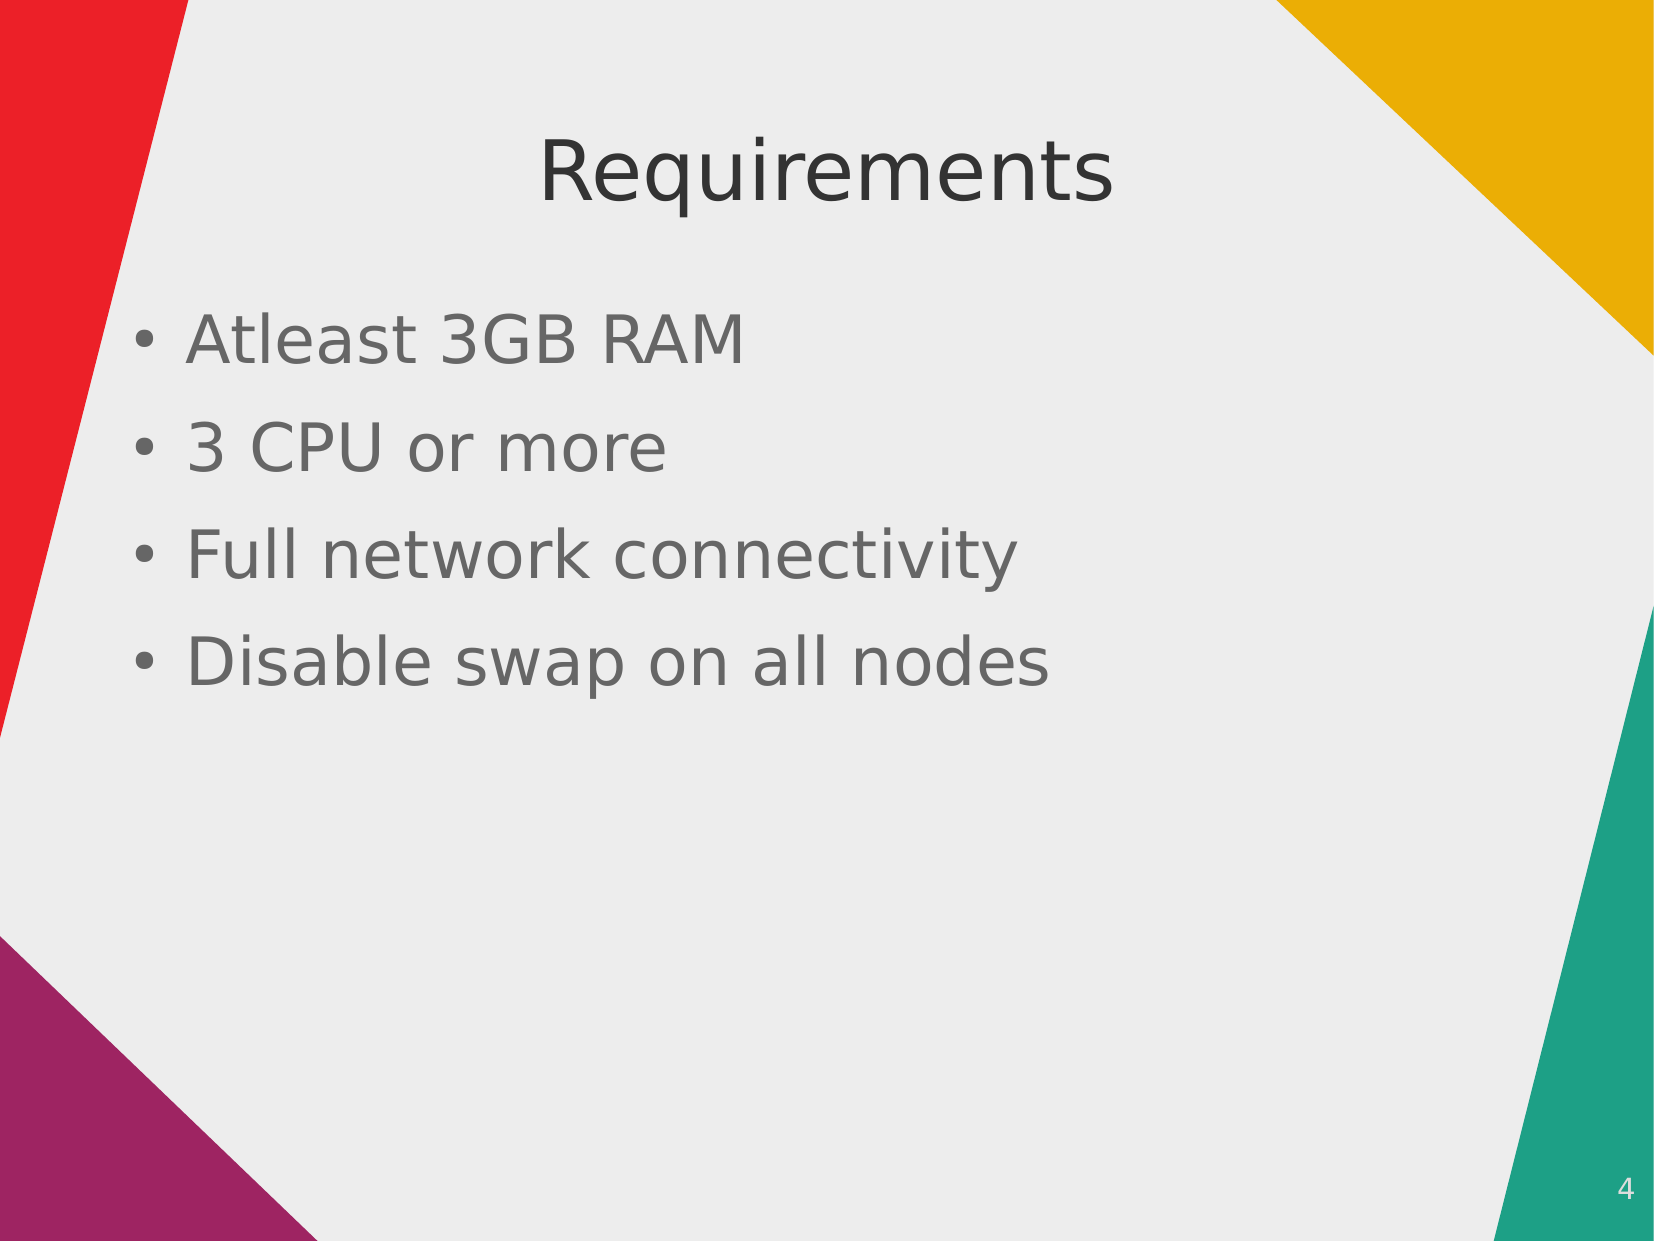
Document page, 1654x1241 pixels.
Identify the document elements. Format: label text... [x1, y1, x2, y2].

list Atleast 3GB RAM 3 CPU or more Full network connectivity Disable swap on all nodes [114, 302, 1539, 1033]
title Requirements [114, 73, 1539, 271]
